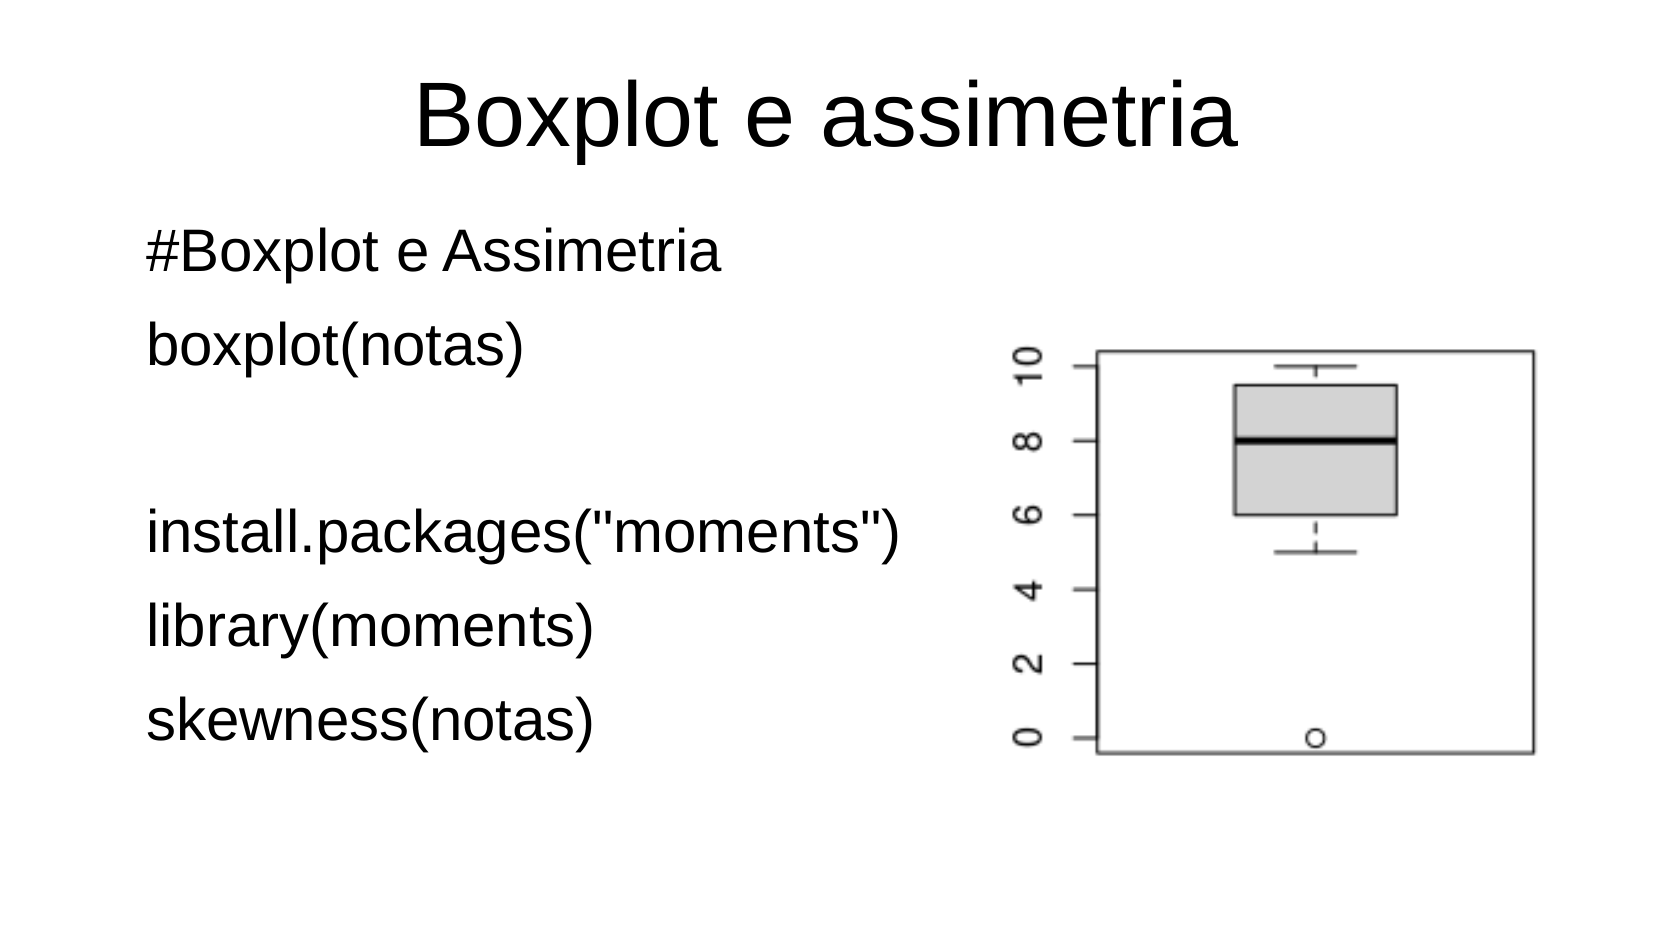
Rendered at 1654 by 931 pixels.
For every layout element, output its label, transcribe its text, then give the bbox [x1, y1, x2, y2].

picture [933, 318, 1580, 768]
list #Boxplot e Assimetria boxplot(notas) install.packages("moments") library(moments) skewness(notas) [82, 217, 1571, 758]
title Boxplot e assimetria [82, 37, 1571, 193]
